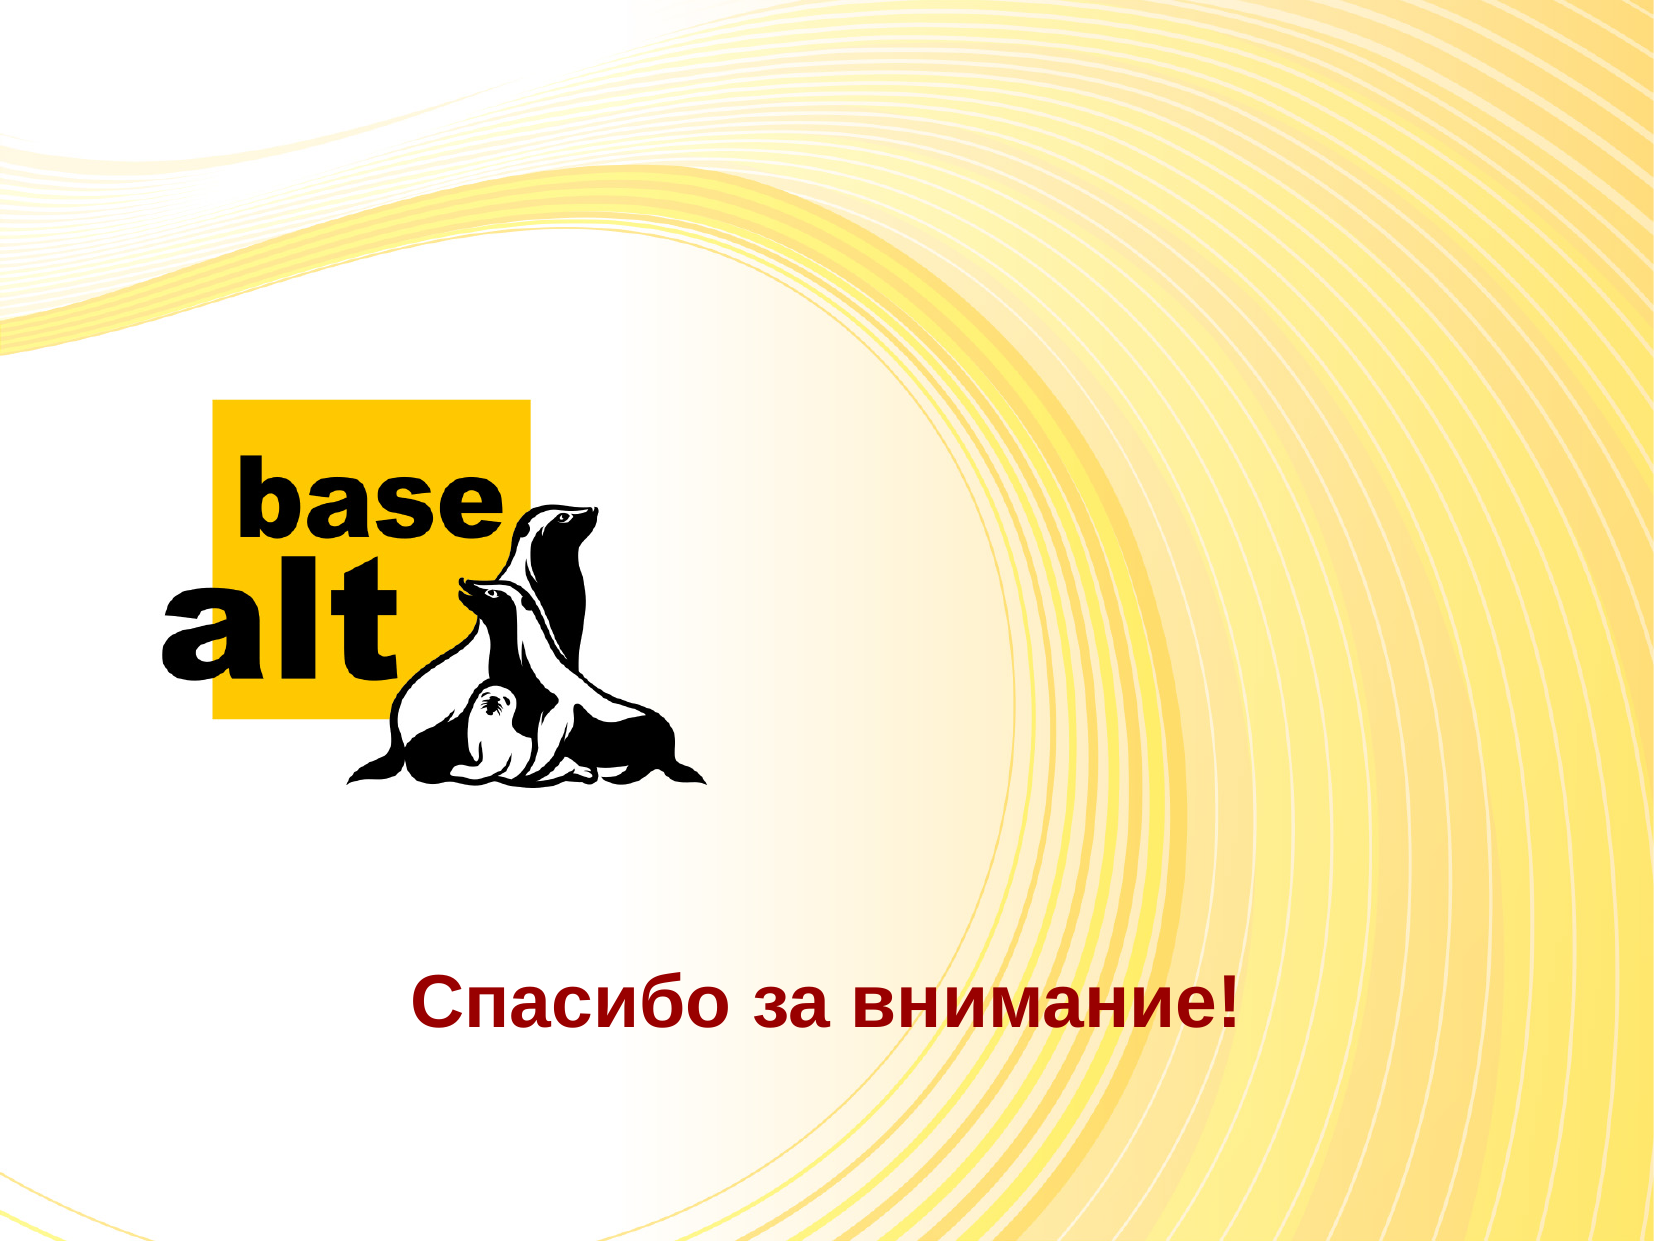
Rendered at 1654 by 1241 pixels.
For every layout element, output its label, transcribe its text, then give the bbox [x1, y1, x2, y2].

picture [0, 0, 1654, 1241]
title Спасибо за внимание! [82, 897, 1571, 1105]
